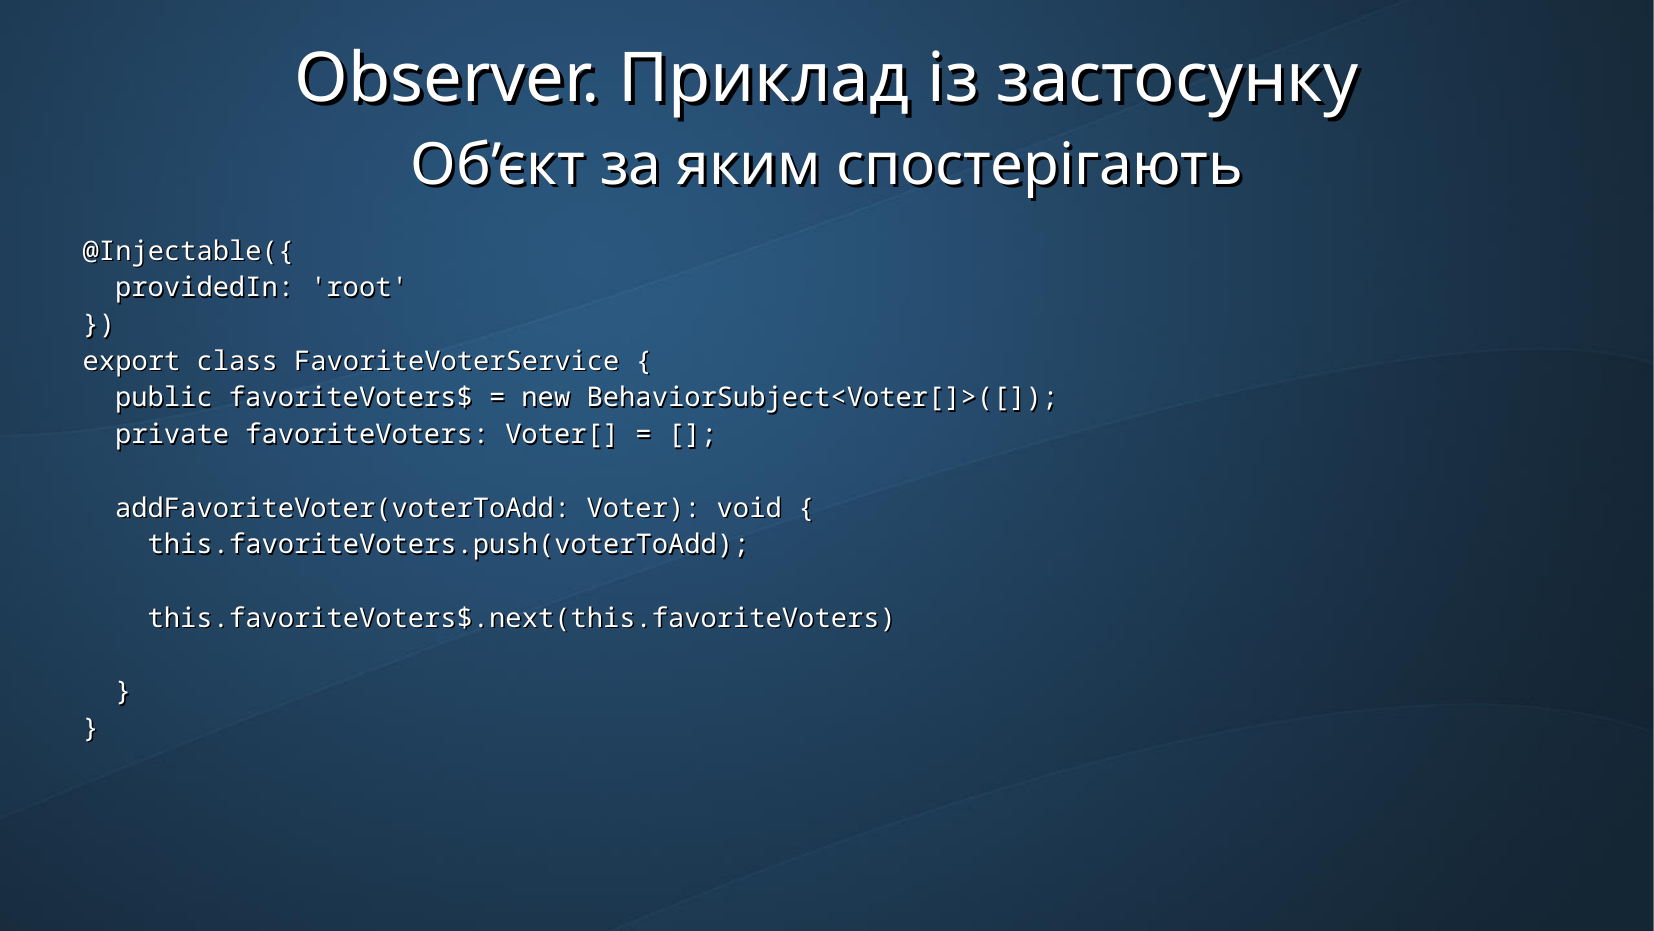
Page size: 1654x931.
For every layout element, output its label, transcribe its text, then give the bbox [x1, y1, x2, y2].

picture [0, 0, 1654, 931]
title Observer. Приклад із застосунку Об’єкт за яким спостерігають [82, 28, 1571, 202]
subtitle @Injectable({ providedIn: 'root' }) export class FavoriteVoterService { public favoriteVoters$ = new BehaviorSubject<Voter[]>([]); private favoriteVoters: Voter[] = []; addFavoriteVoter(voterToAdd: Voter): void { this.favoriteVoters.push(voterToAdd); this.favoriteVoters$.next(this.favoriteVoters) } } [82, 218, 1571, 759]
